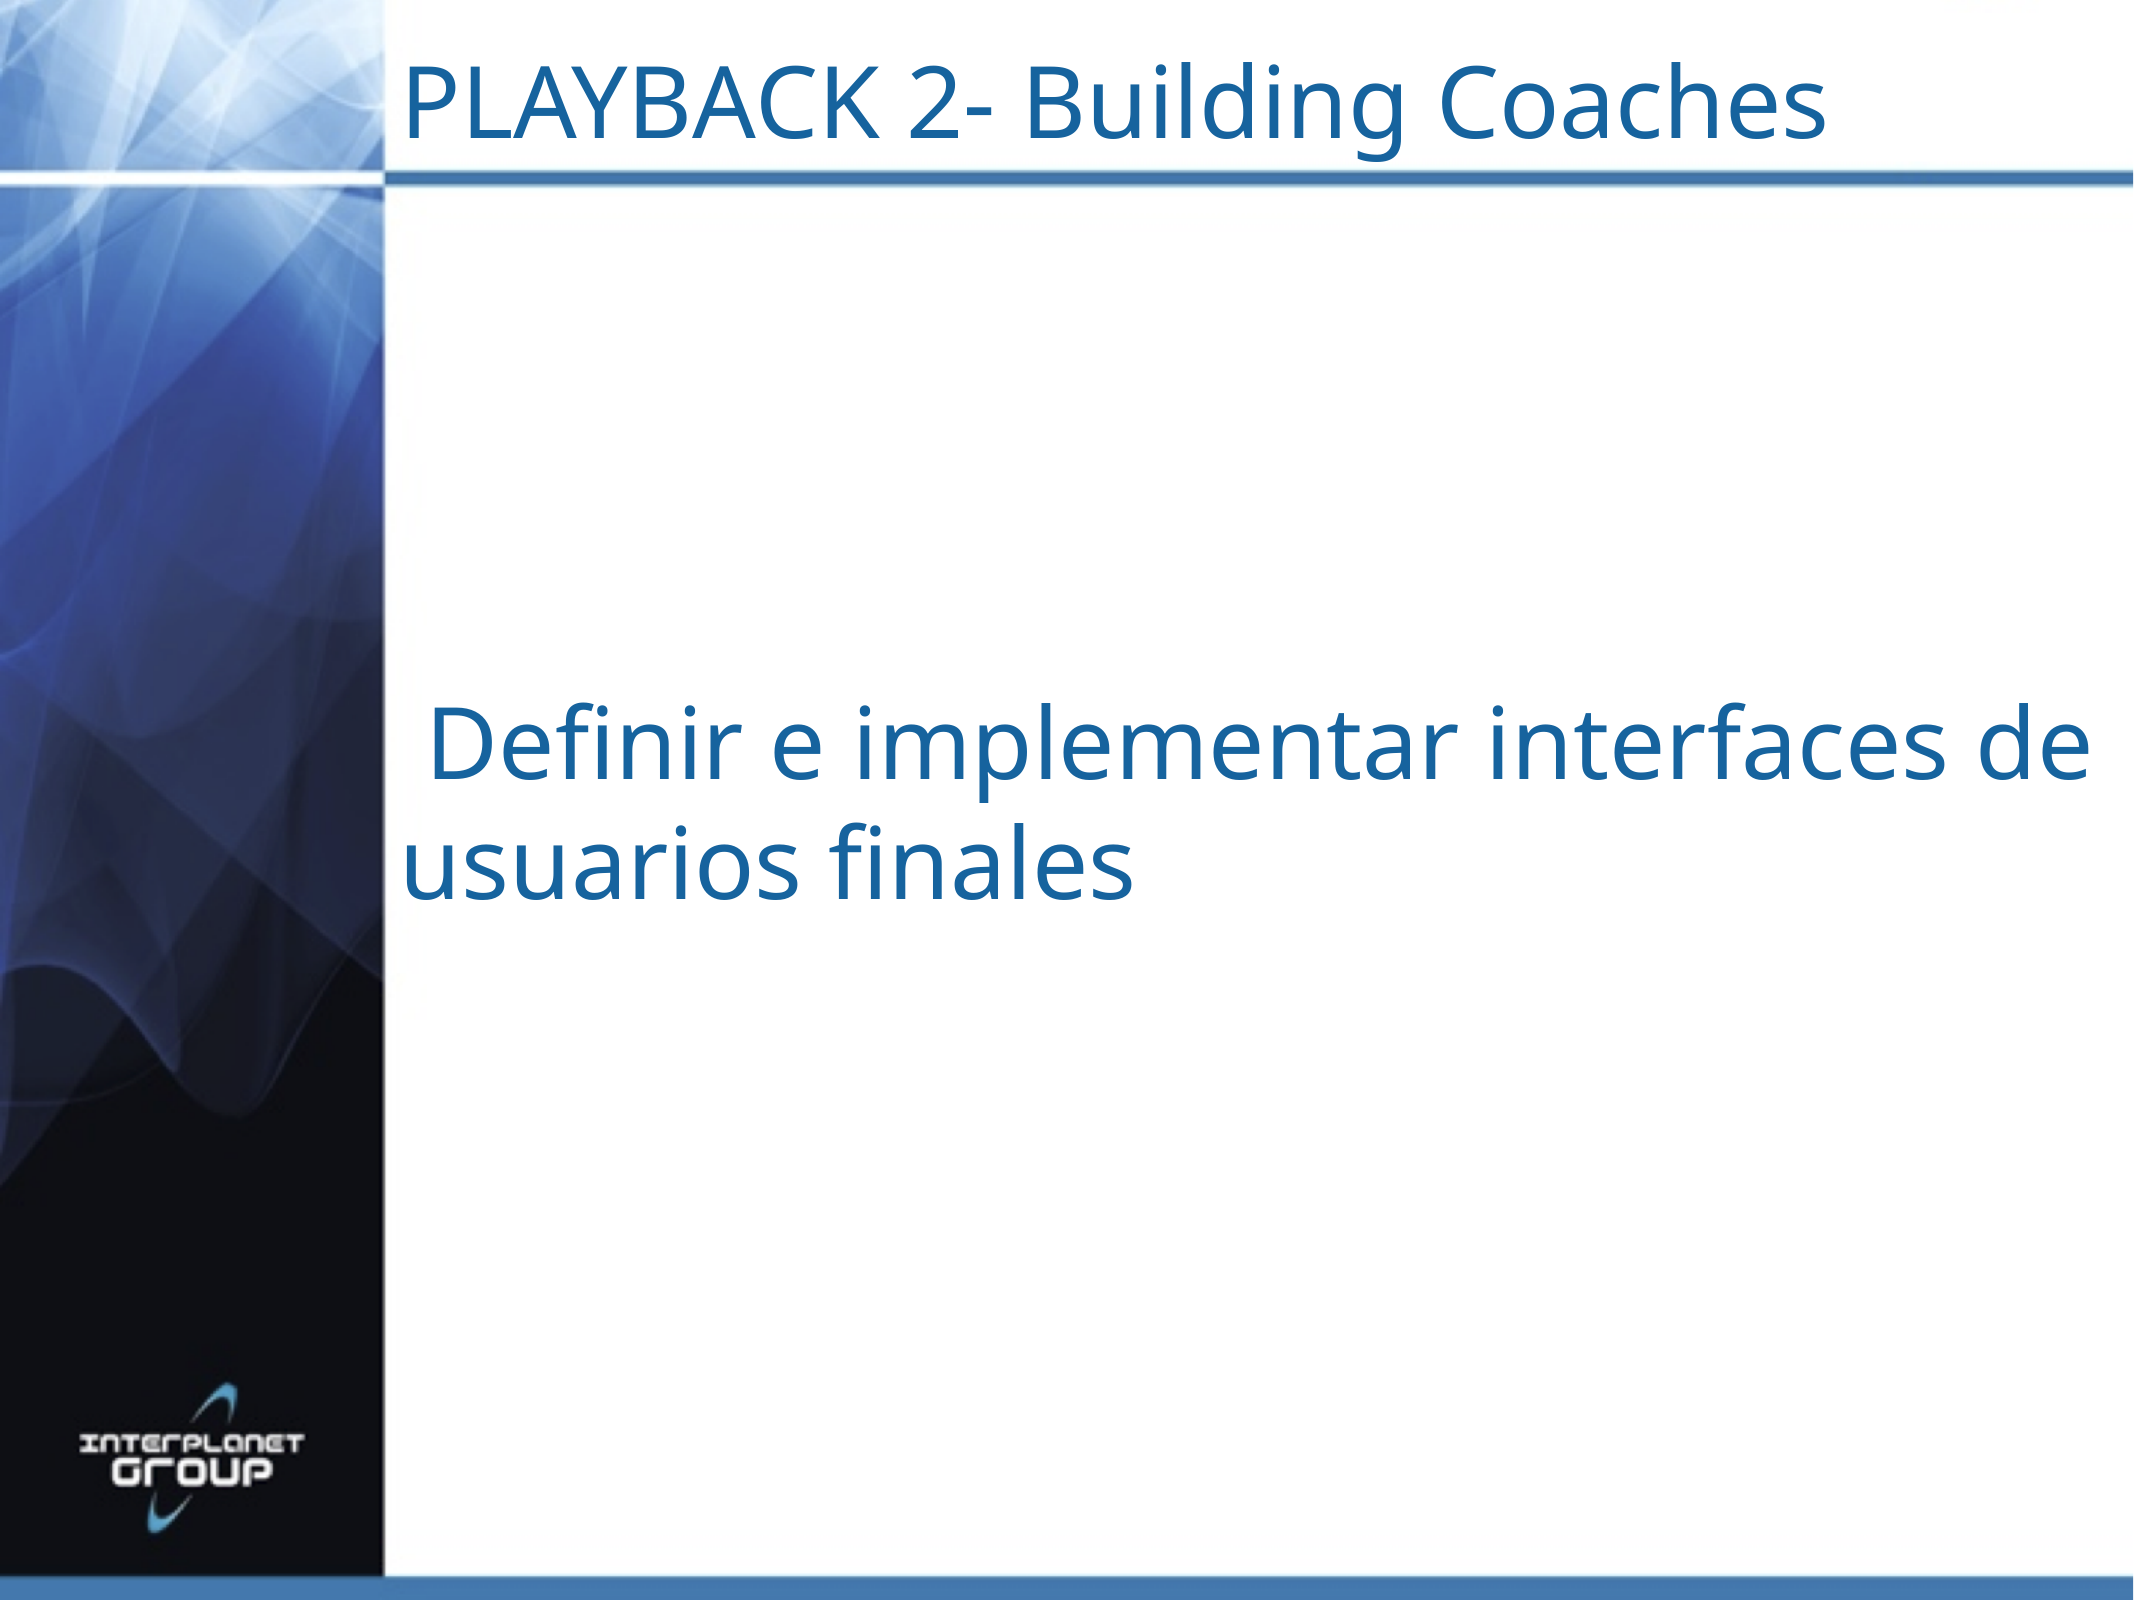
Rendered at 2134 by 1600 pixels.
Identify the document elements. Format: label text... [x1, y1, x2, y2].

picture [0, 0, 2134, 1600]
list Definir e implementar interfaces de usuarios finales [391, 335, 2109, 1264]
title PLAYBACK 2- Building Coaches [392, 0, 2134, 201]
